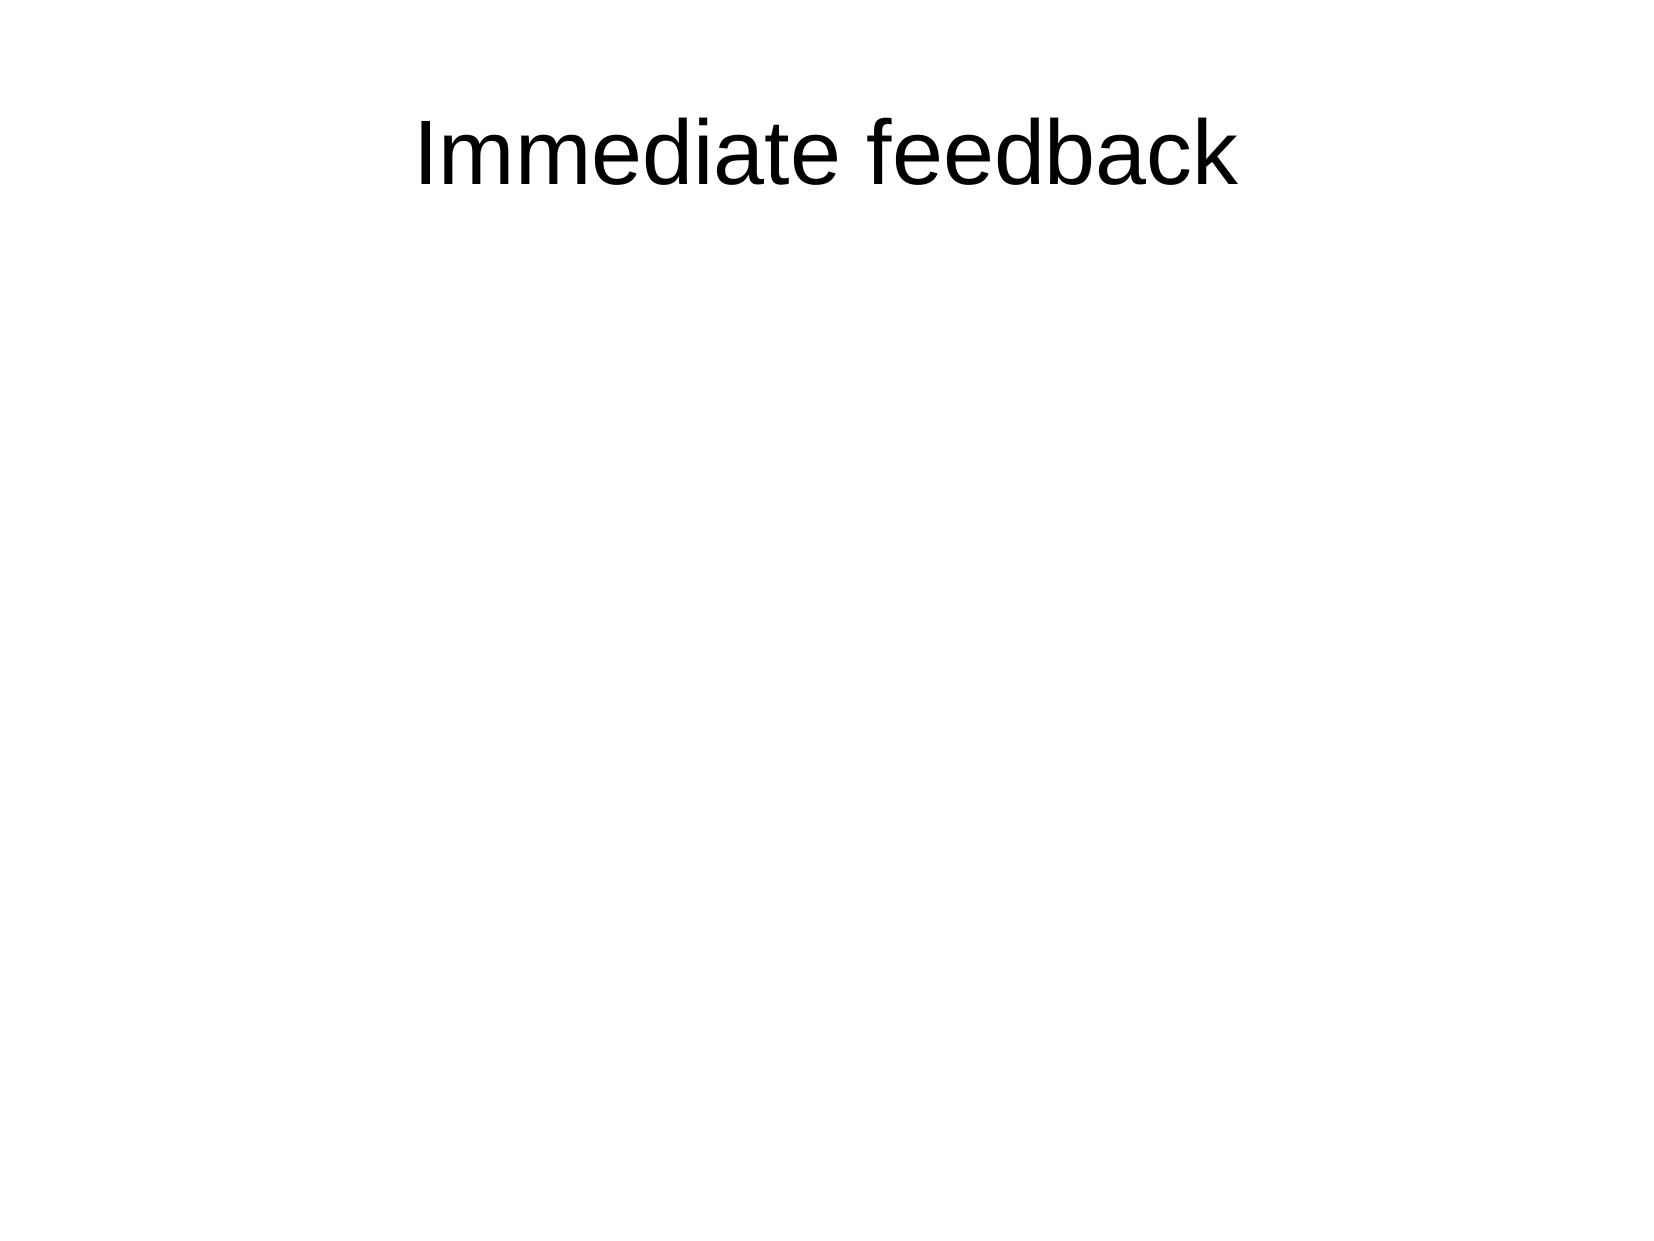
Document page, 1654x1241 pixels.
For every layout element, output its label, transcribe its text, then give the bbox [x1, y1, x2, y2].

title Immediate feedback [82, 49, 1571, 257]
